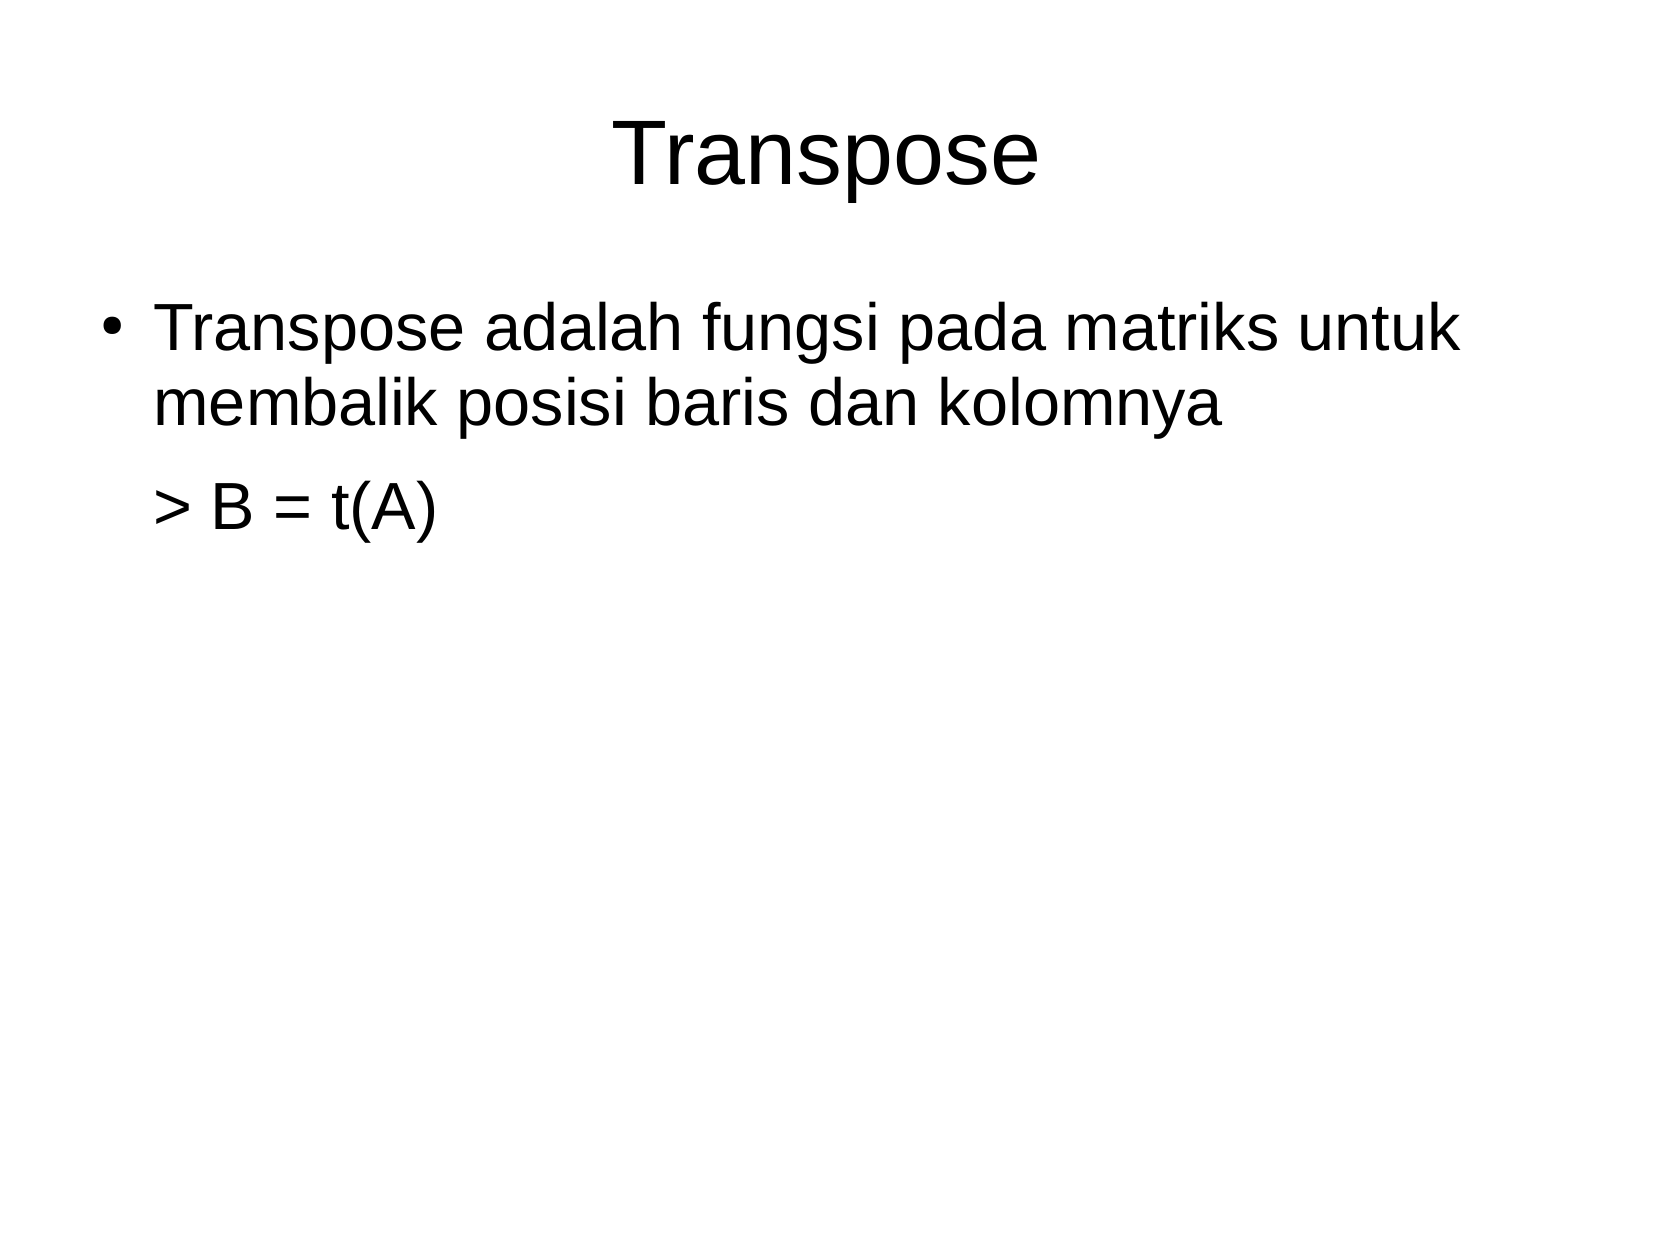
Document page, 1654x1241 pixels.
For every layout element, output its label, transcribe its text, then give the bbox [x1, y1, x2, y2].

title Transpose [82, 49, 1571, 257]
list Transpose adalah fungsi pada matriks untuk membalik posisi baris dan kolomnya > B = t(A) [82, 290, 1571, 1010]
